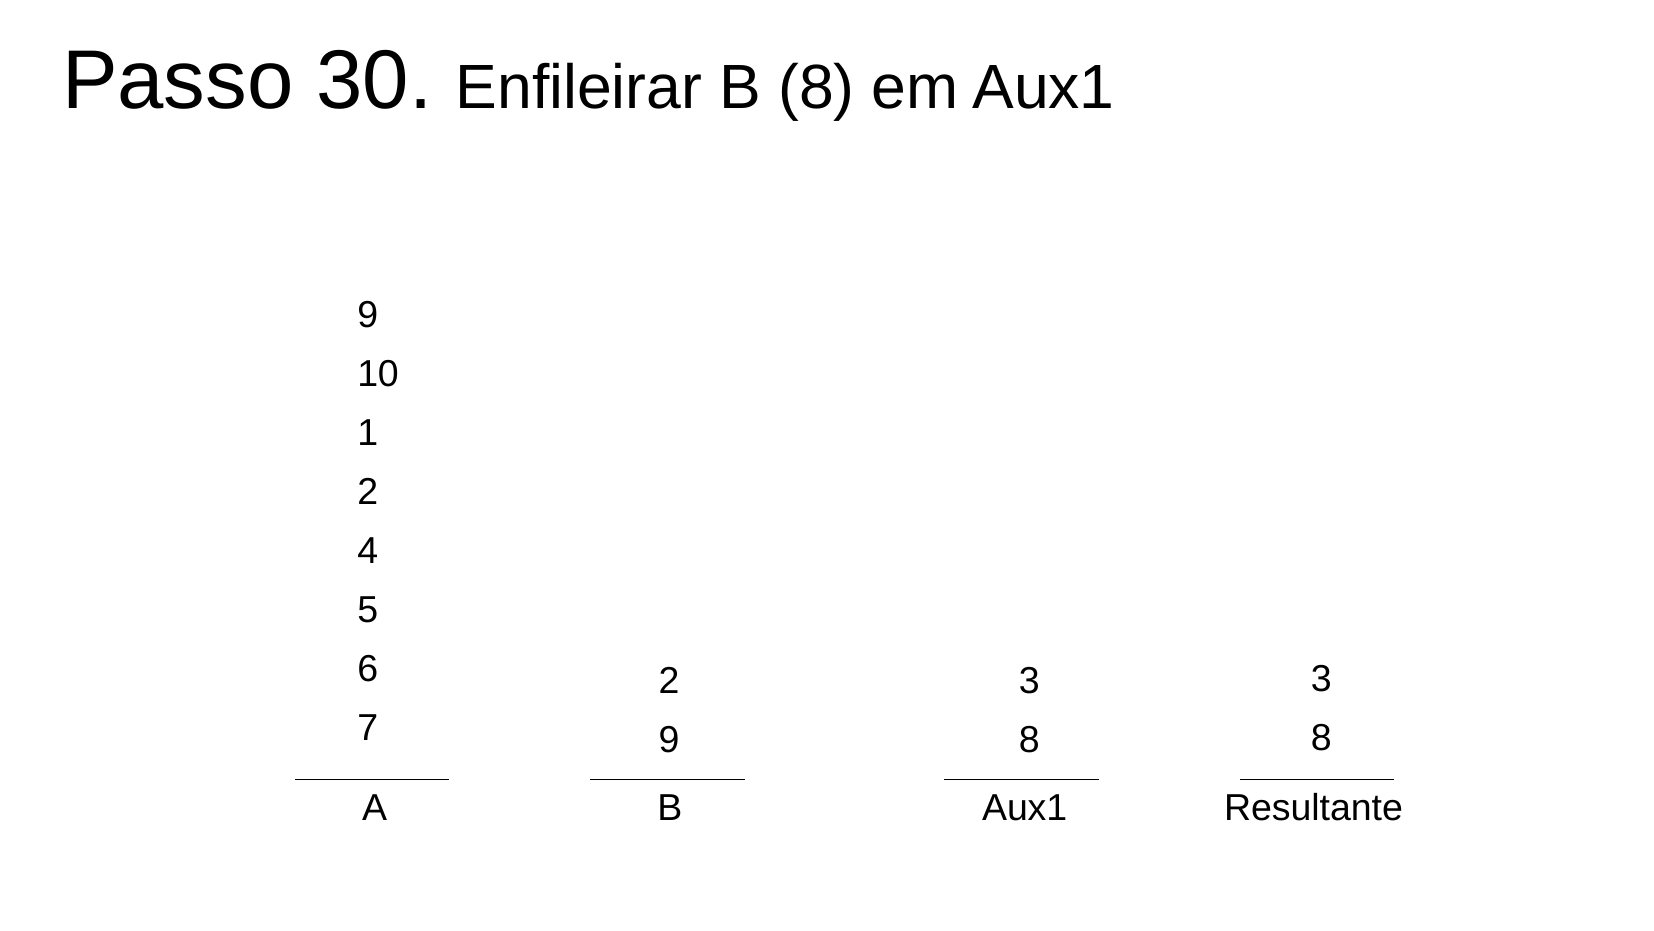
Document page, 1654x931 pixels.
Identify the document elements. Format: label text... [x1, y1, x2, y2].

text_box 9 [342, 285, 393, 343]
text_box A [347, 779, 508, 837]
text_box Passo 30. Enfileirar B (8) em Aux1 [47, 25, 1607, 274]
text_box 6 [342, 640, 426, 697]
text_box 2 [342, 462, 426, 520]
text_box B [642, 780, 698, 837]
text_box 3 [1003, 651, 1055, 709]
text_box Aux1 [967, 780, 1083, 837]
text_box 3 [1296, 649, 1347, 707]
text_box 9 [643, 710, 695, 768]
text_box 2 [643, 651, 695, 709]
text_box 4 [342, 521, 426, 579]
text_box 5 [342, 580, 426, 638]
text_box 10 [342, 344, 426, 402]
text_box 7 [342, 699, 426, 756]
text_box 1 [342, 403, 426, 461]
text_box 8 [1003, 710, 1055, 768]
text_box Resultante [1209, 779, 1418, 837]
text_box 8 [1296, 708, 1347, 766]
